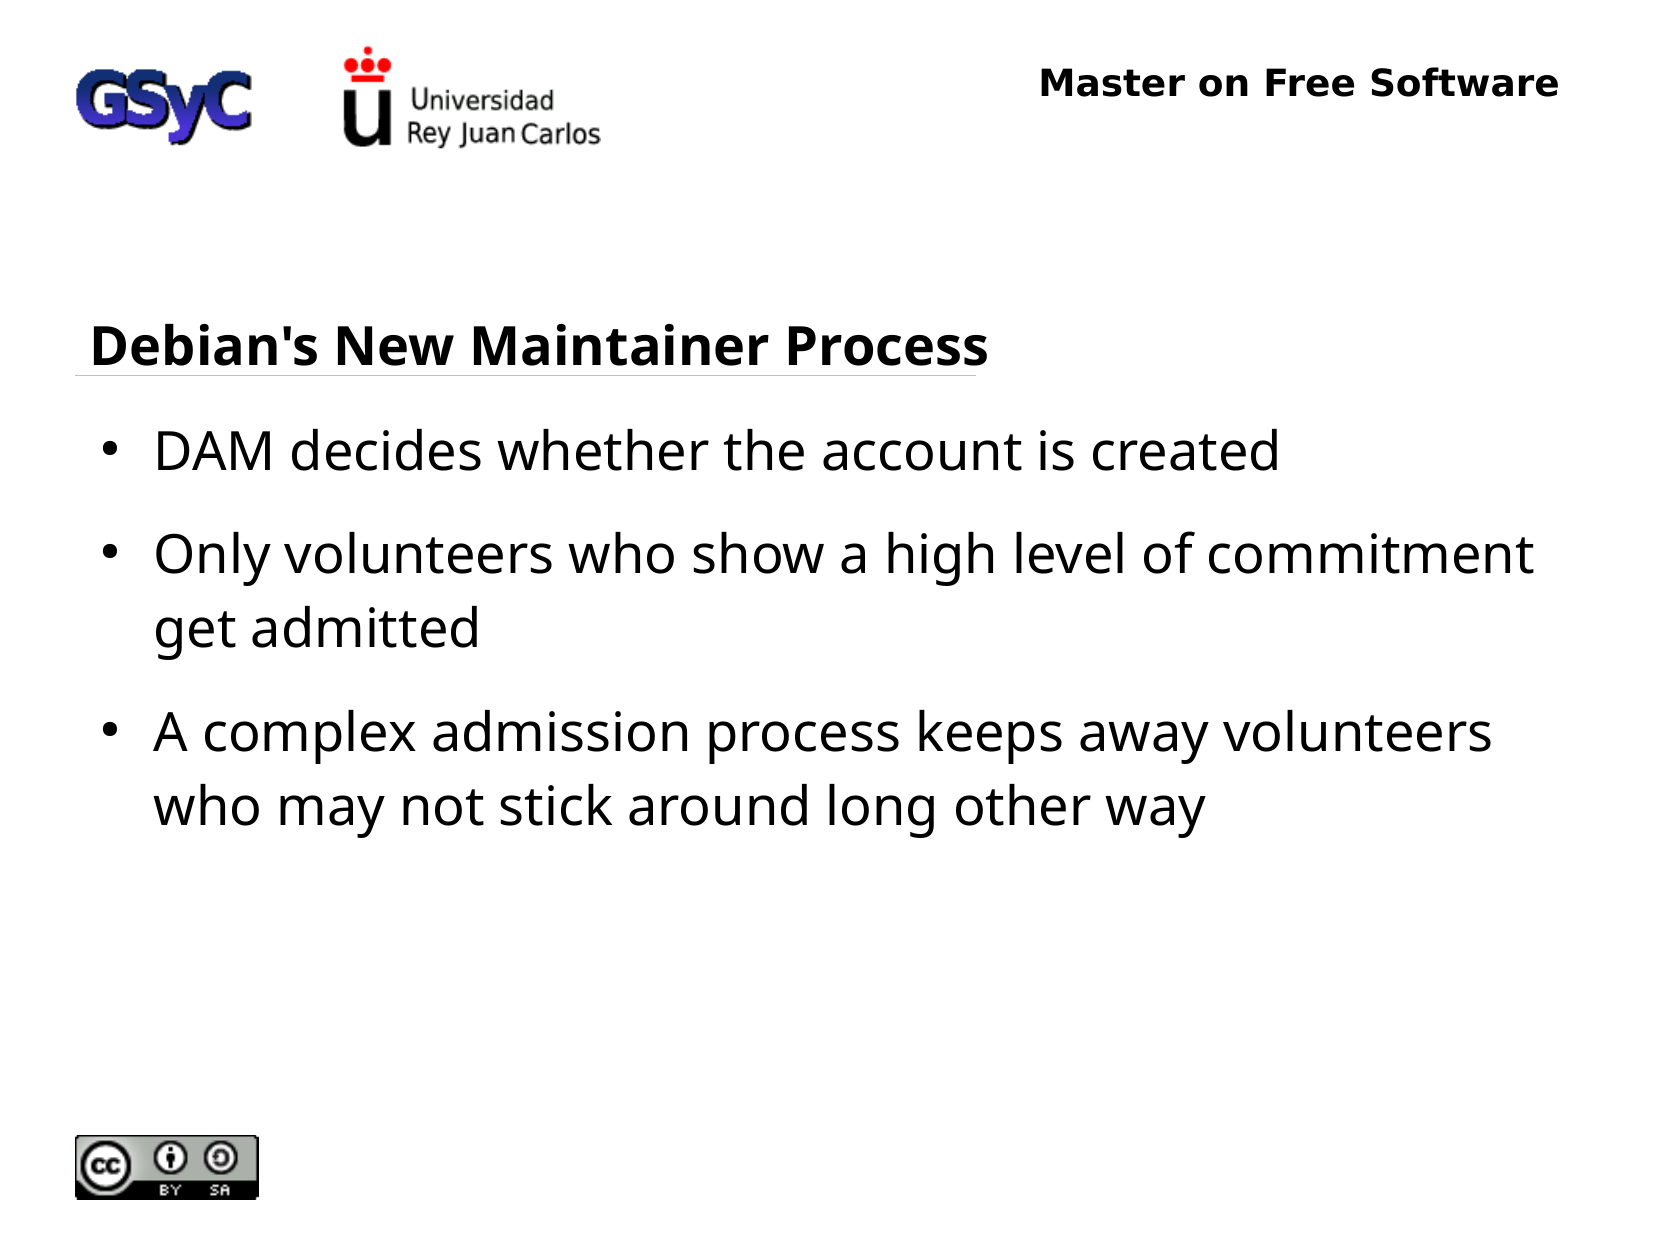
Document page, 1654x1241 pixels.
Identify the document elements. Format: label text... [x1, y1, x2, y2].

picture [75, 46, 601, 150]
list DAM decides whether the account is created Only volunteers who show a high level of commitment get admitted A complex admission process keeps away volunteers who may not stick around long other way [82, 412, 1571, 1109]
text_box [75, 412, 1576, 1163]
picture [75, 1163, 259, 1200]
text_box Debian's New Maintainer Process [75, 300, 1538, 381]
